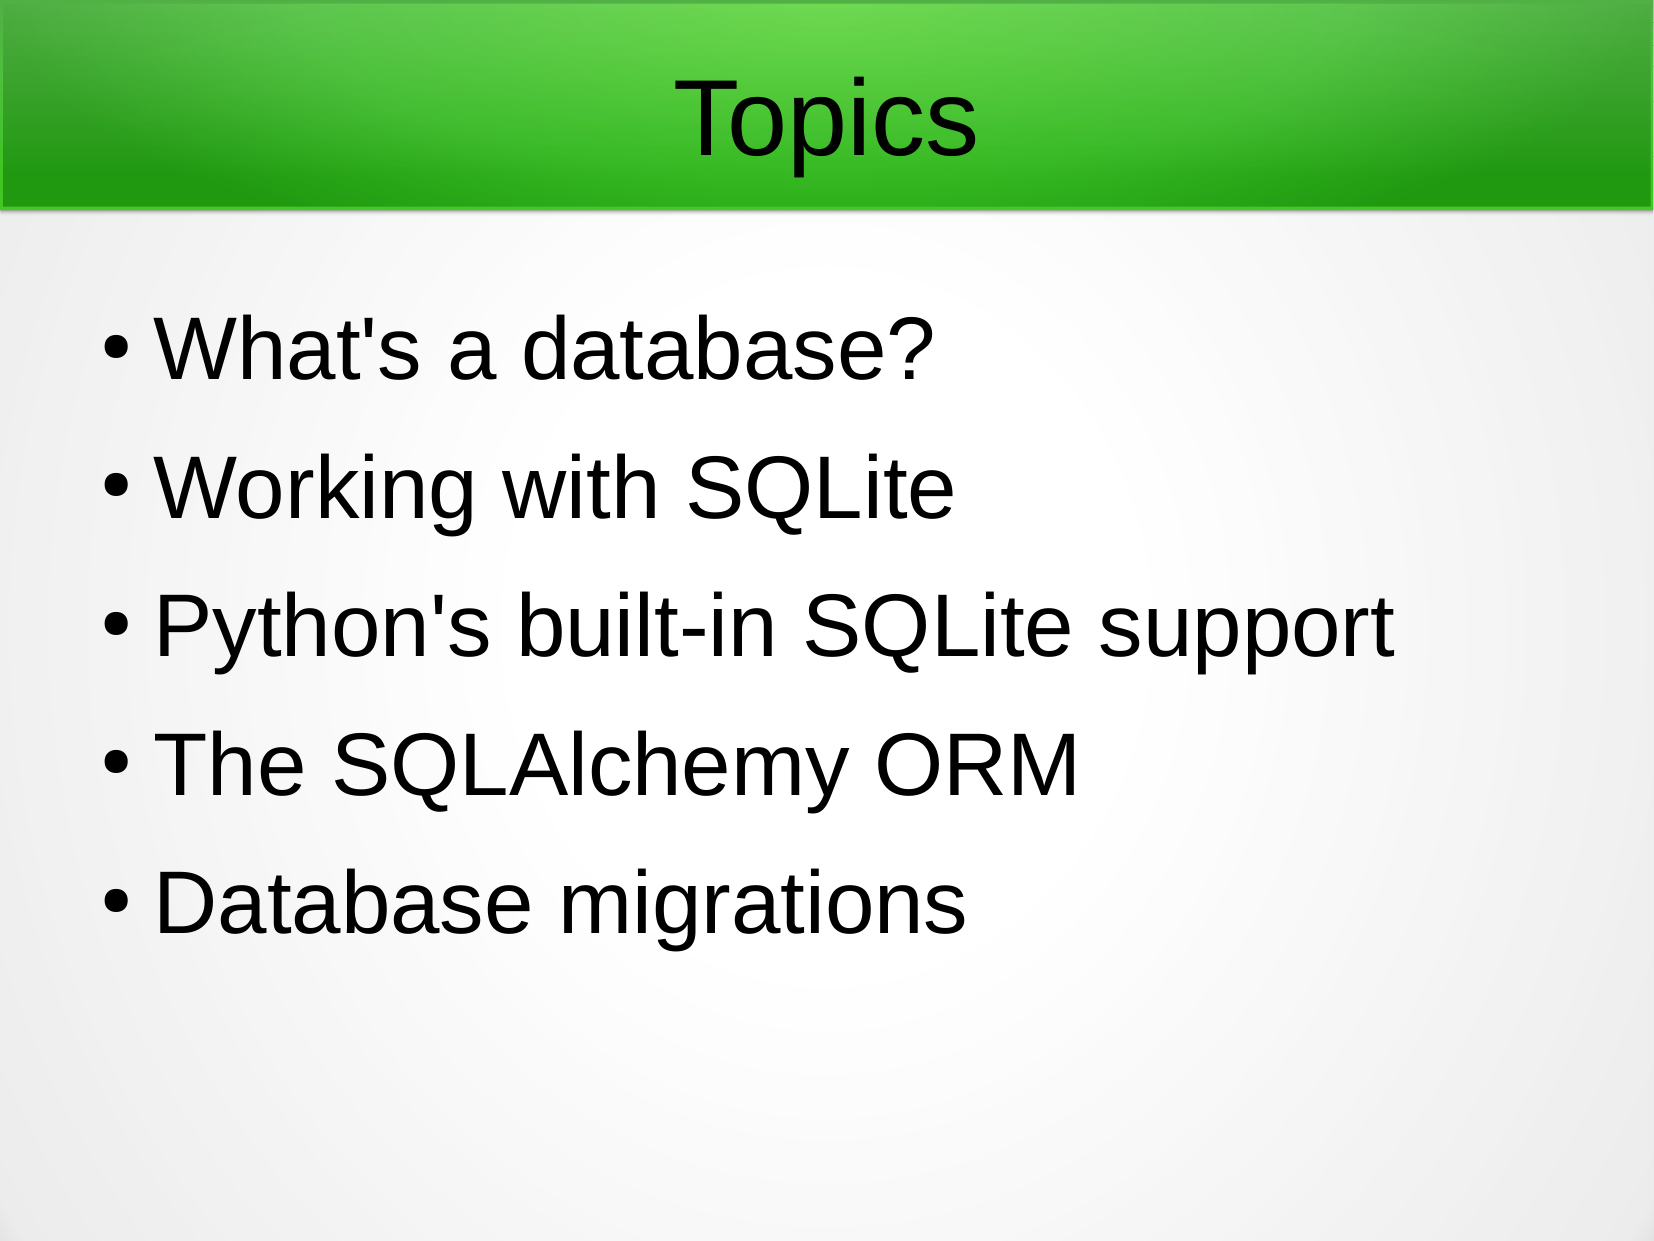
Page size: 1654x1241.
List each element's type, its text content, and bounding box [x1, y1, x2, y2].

title Topics [82, 47, 1571, 189]
list What's a database? Working with SQLite Python's built-in SQLite support The SQLAlchemy ORM Database migrations [82, 299, 1571, 1019]
